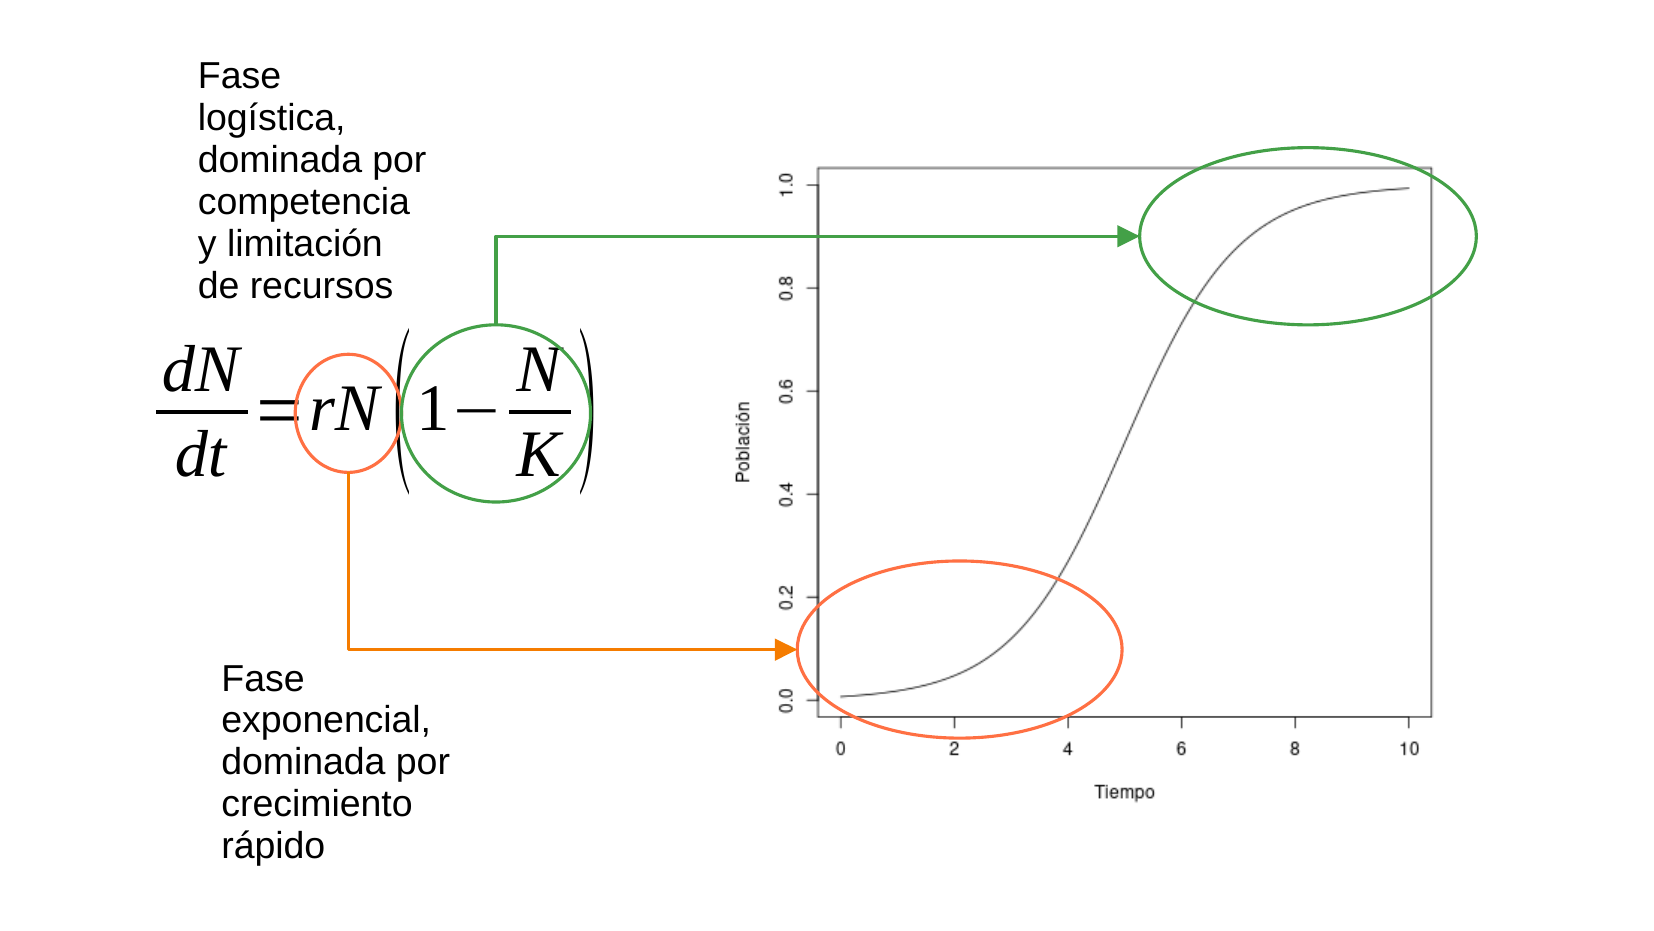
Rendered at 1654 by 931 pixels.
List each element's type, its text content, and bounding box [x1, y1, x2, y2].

picture [730, 238, 1477, 827]
text_box Fase logística, dominada por competencia y limitación de recursos [183, 47, 449, 315]
chart [350, 433, 462, 499]
chart [297, 356, 399, 470]
text_box Fase exponencial, dominada por crecimiento rápido [206, 649, 473, 917]
chart [404, 327, 588, 499]
chart [515, 324, 606, 499]
picture [799, 563, 1120, 736]
chart [147, 324, 477, 499]
picture [1142, 150, 1474, 323]
picture [730, 80, 1477, 235]
